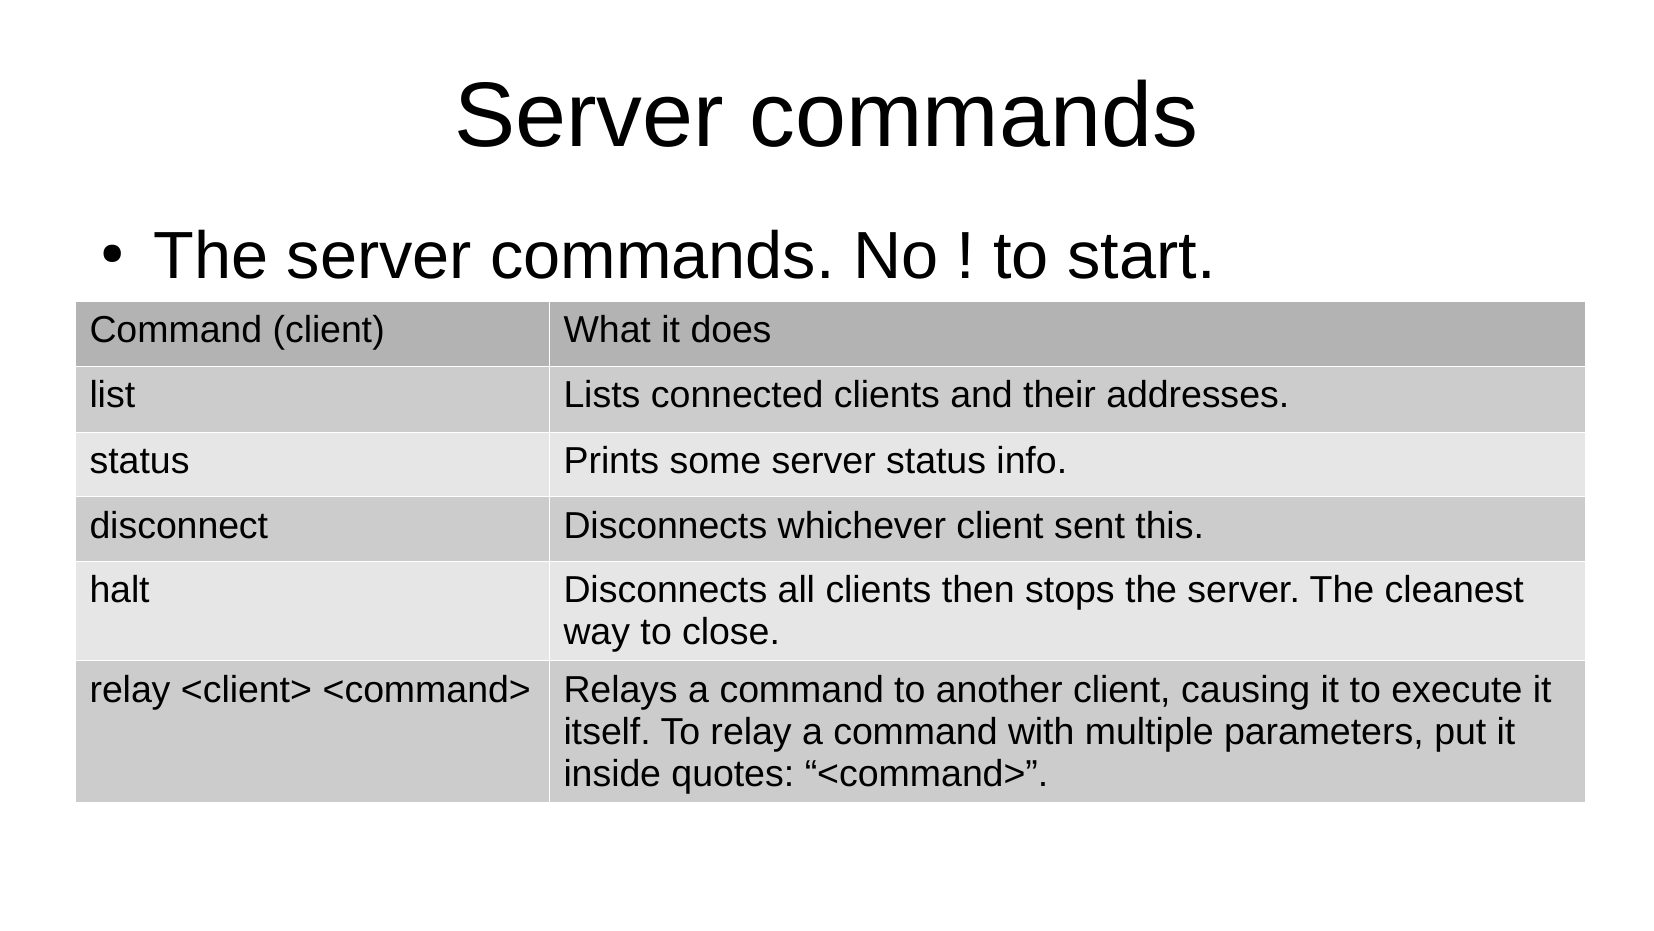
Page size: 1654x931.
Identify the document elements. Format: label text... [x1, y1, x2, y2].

table_header What it does [550, 302, 1585, 366]
table_cell Relays a command to another client, causing it to execute it itself. To relay a command with multiple parameters, put it inside quotes: “<command>”. [550, 661, 1585, 802]
table_header Command (client) [76, 302, 549, 366]
table_cell status [76, 433, 549, 496]
table_cell Disconnects all clients then stops the server. The cleanest way to close. [550, 562, 1585, 660]
table_cell relay <client> <command> [76, 661, 549, 802]
table_cell list [76, 367, 549, 432]
list The server commands. No ! to start. [82, 217, 1571, 301]
table_cell disconnect [76, 497, 549, 561]
title Server commands [82, 37, 1571, 193]
table_cell Lists connected clients and their addresses. [550, 367, 1585, 432]
table_cell Prints some server status info. [550, 433, 1585, 496]
table_cell halt [76, 562, 549, 660]
table_cell Disconnects whichever client sent this. [550, 497, 1585, 561]
